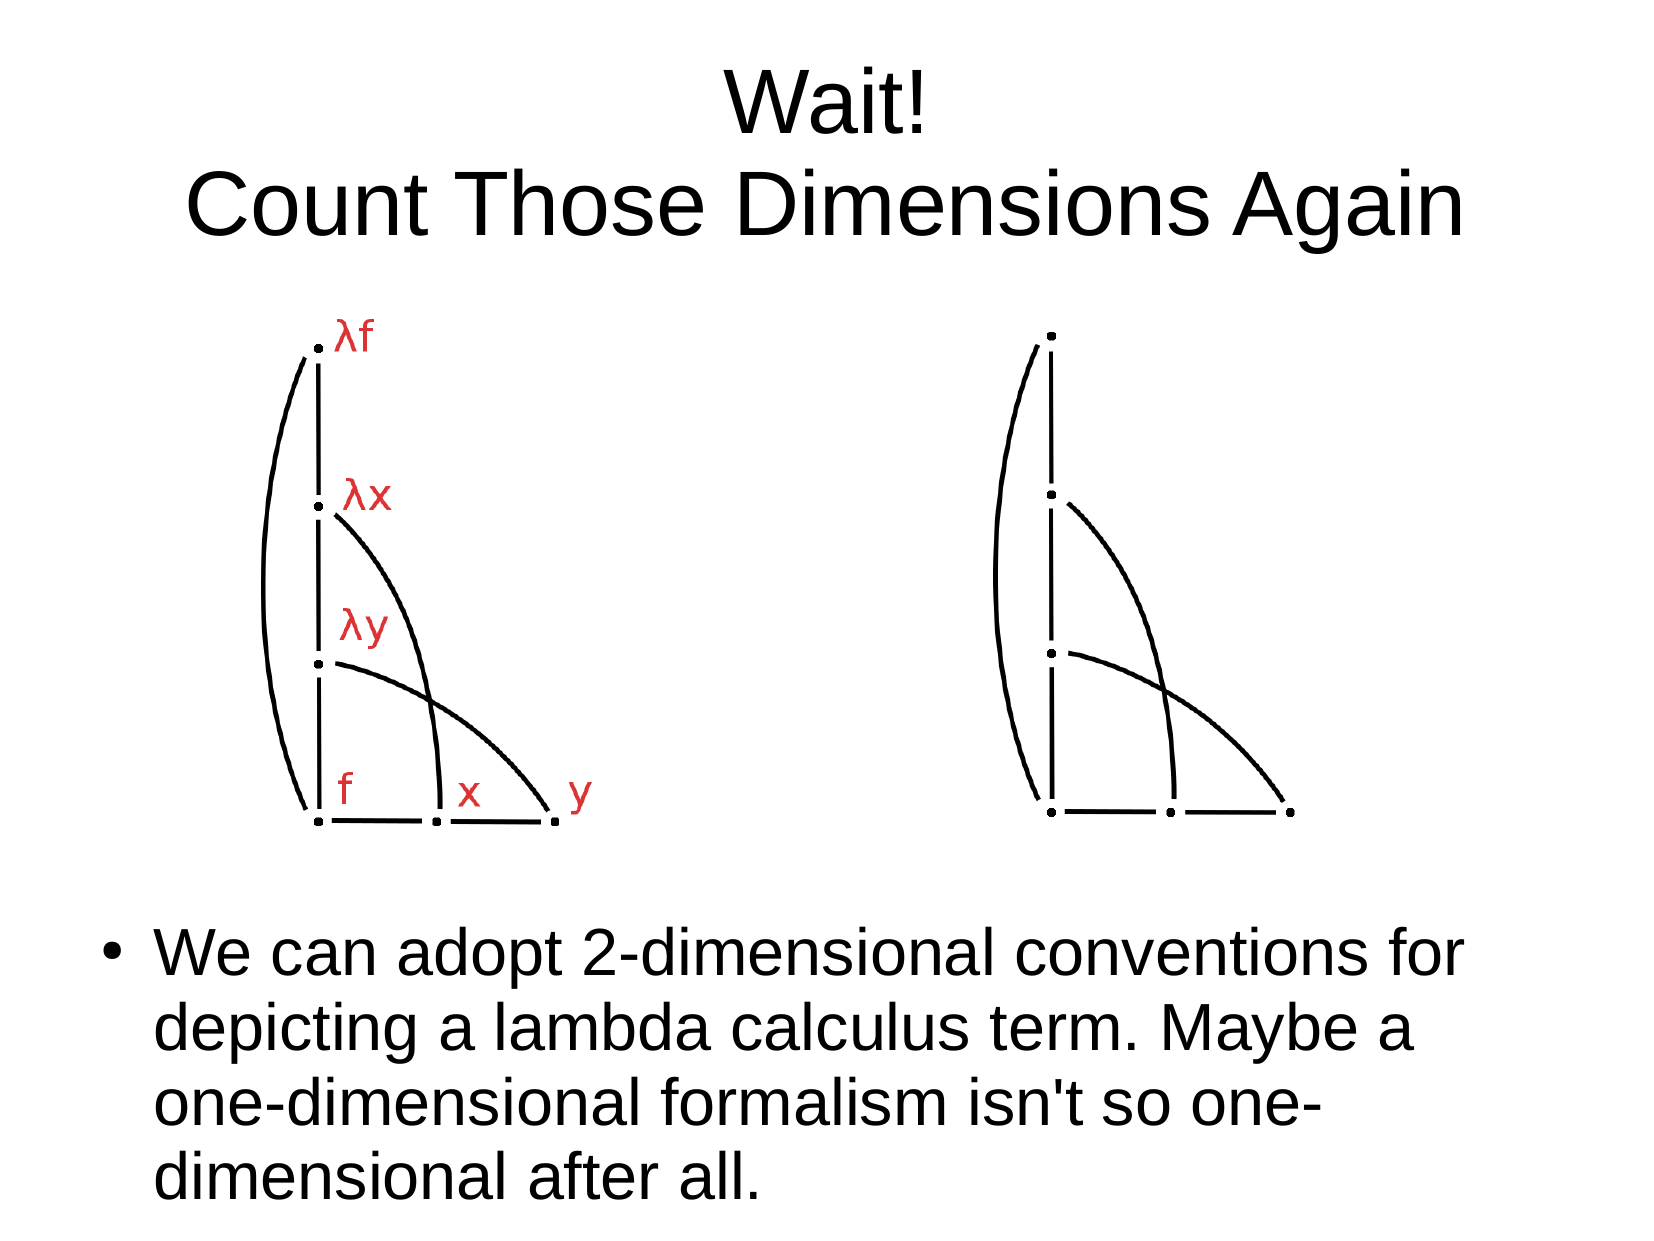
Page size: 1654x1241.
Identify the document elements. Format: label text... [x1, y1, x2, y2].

list We can adopt 2-dimensional conventions for depicting a lambda calculus term. Maybe a one-dimensional formalism isn't so one-dimensional after all. [82, 915, 1546, 1216]
title Wait! Count Those Dimensions Again [82, 49, 1571, 257]
picture [239, 269, 633, 901]
picture [971, 256, 1369, 891]
